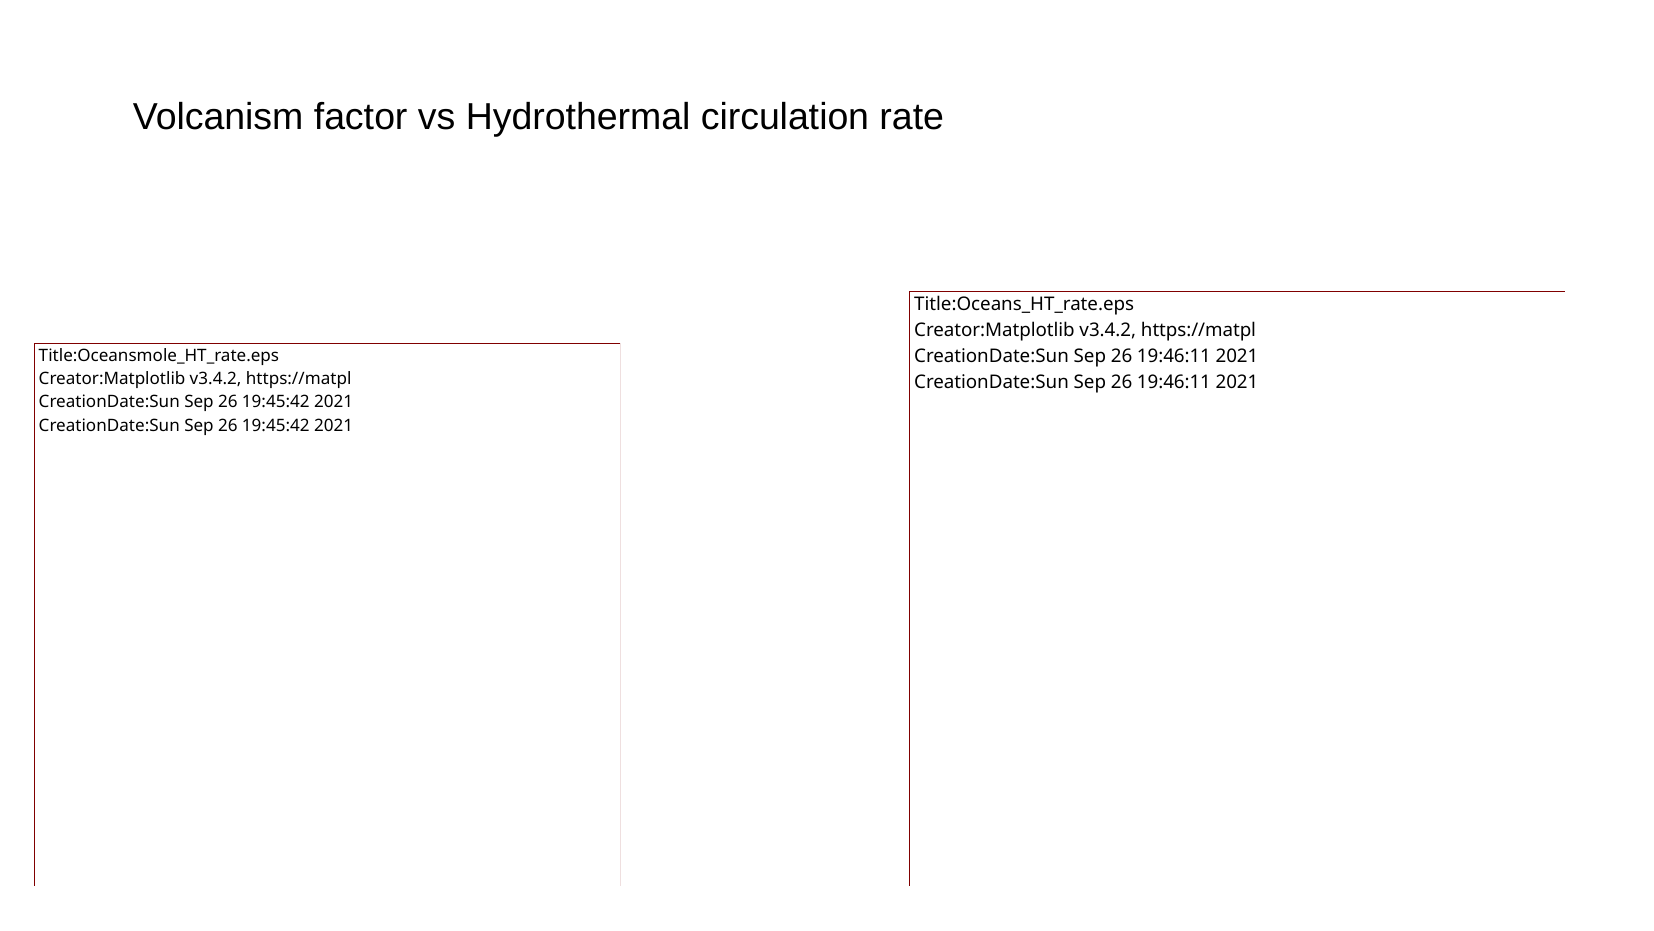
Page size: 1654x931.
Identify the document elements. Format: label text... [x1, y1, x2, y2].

picture [908, 289, 1565, 886]
picture [33, 341, 621, 886]
text_box Volcanism factor vs Hydrothermal circulation rate [118, 88, 1123, 146]
